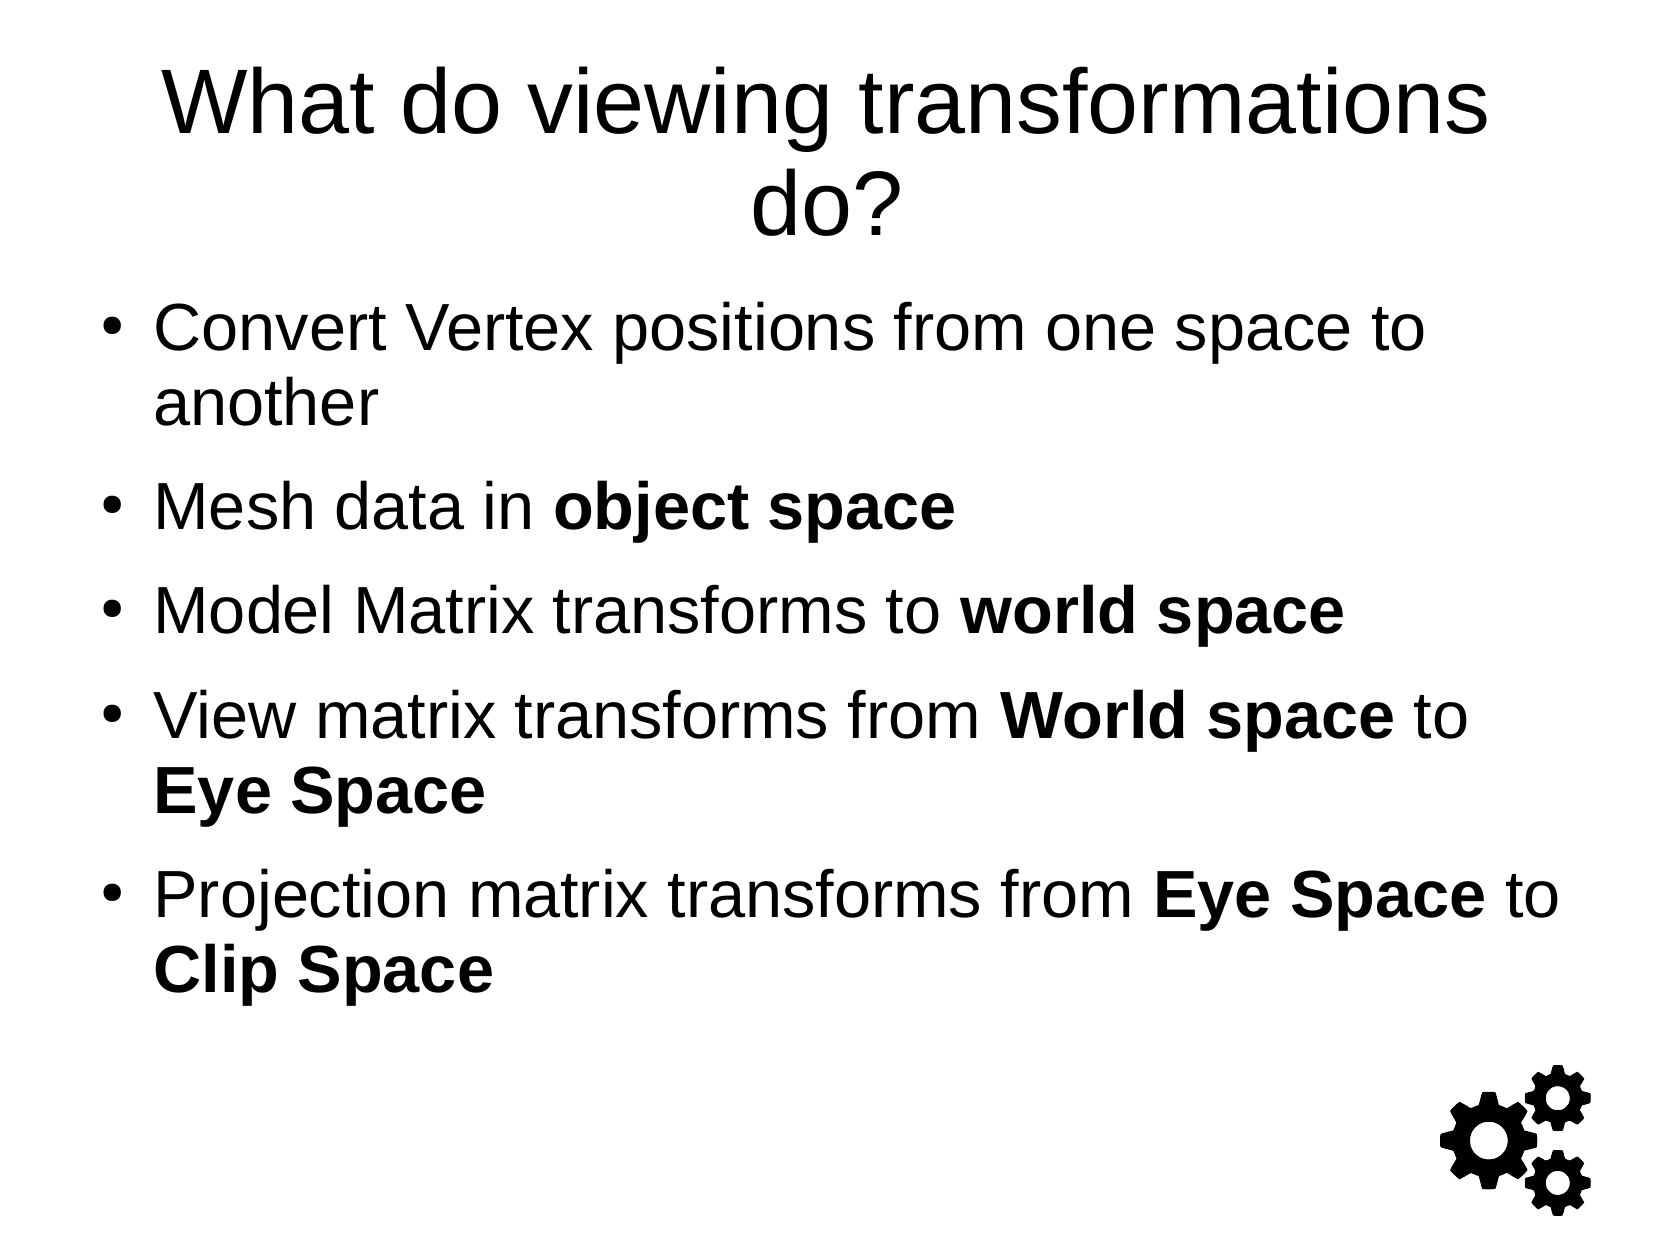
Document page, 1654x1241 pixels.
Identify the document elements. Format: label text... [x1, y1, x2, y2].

title What do viewing transformations do? [82, 49, 1571, 257]
picture [1440, 1065, 1591, 1216]
list Convert Vertex positions from one space to another Mesh data in object space Model Matrix transforms to world space View matrix transforms from World space to Eye Space Projection matrix transforms from Eye Space to Clip Space [82, 290, 1571, 1010]
